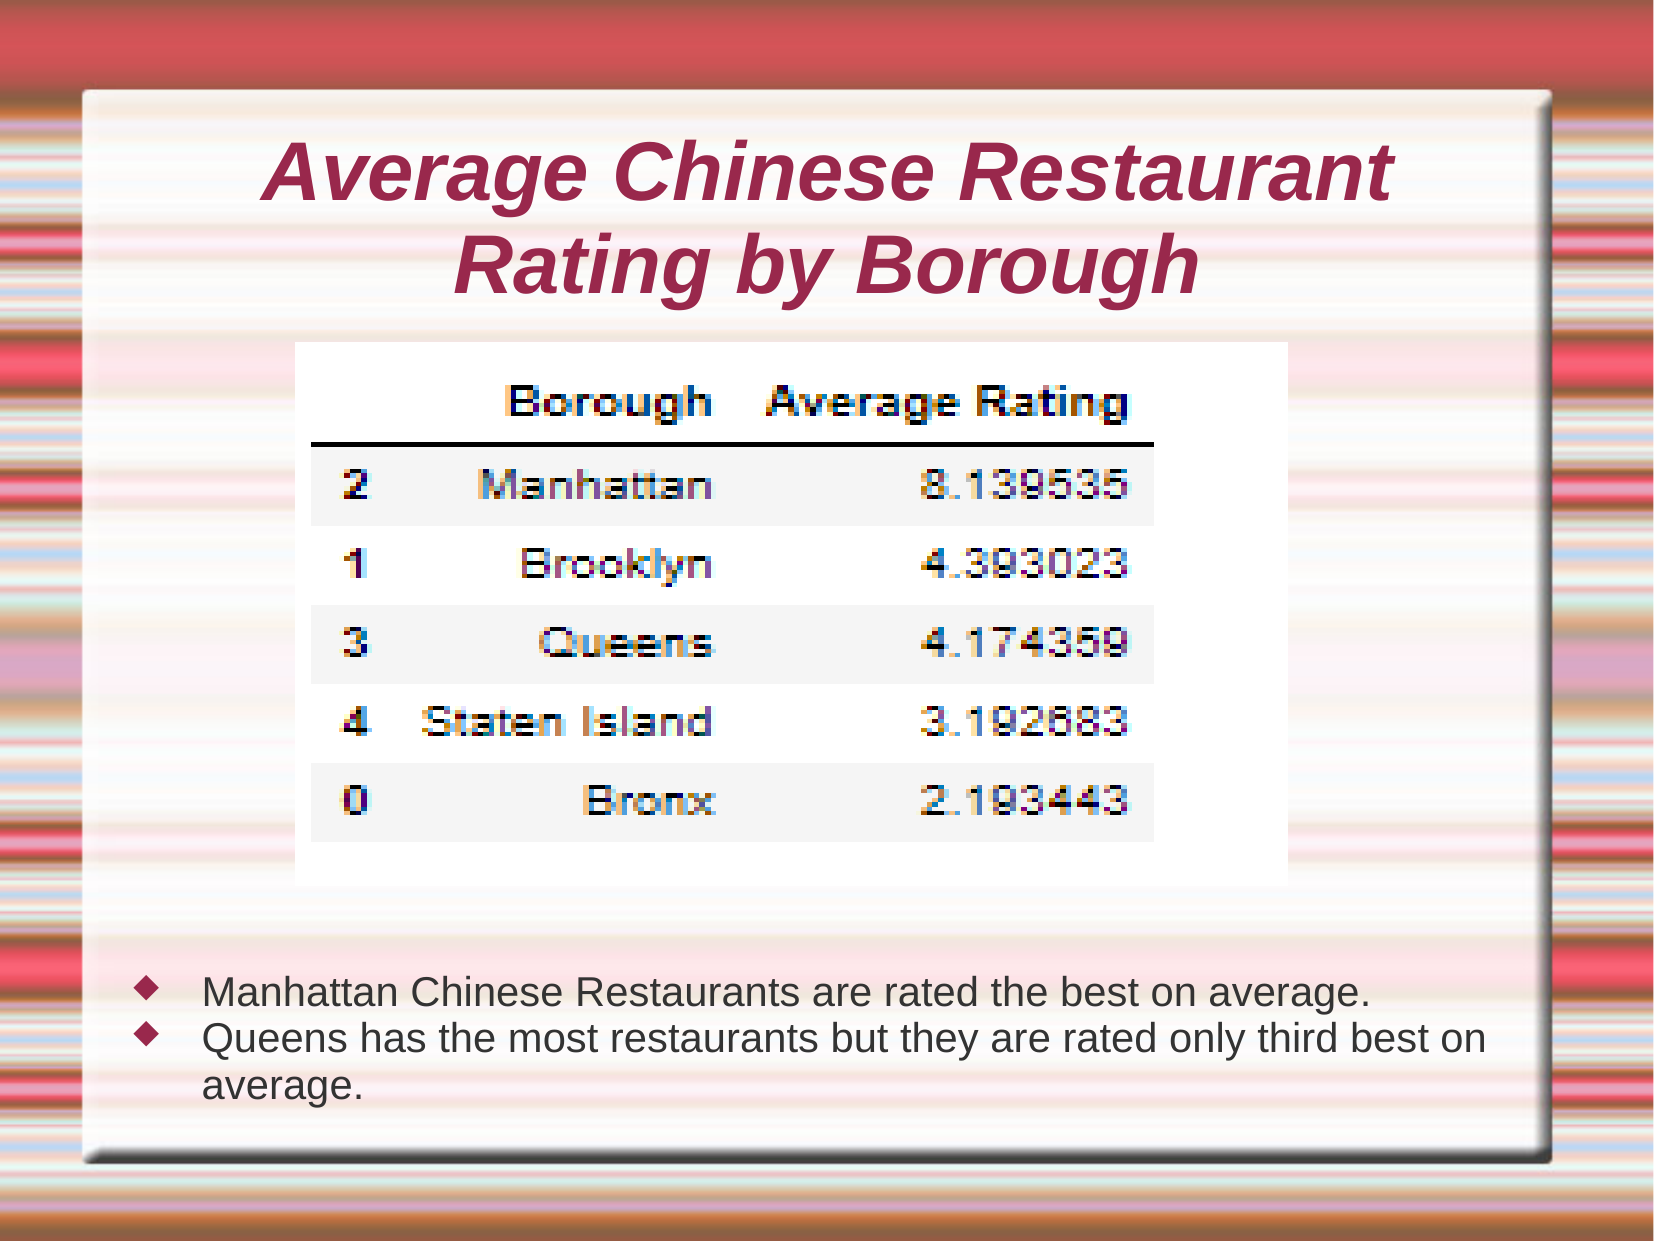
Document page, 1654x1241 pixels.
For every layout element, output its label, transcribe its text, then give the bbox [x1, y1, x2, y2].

title Average Chinese Restaurant Rating by Borough [121, 114, 1534, 322]
list Manhattan Chinese Restaurants are rated the best on average. Queens has the most restaurants but they are rated only third best on average. [119, 968, 1501, 1241]
picture [0, 0, 1654, 1241]
